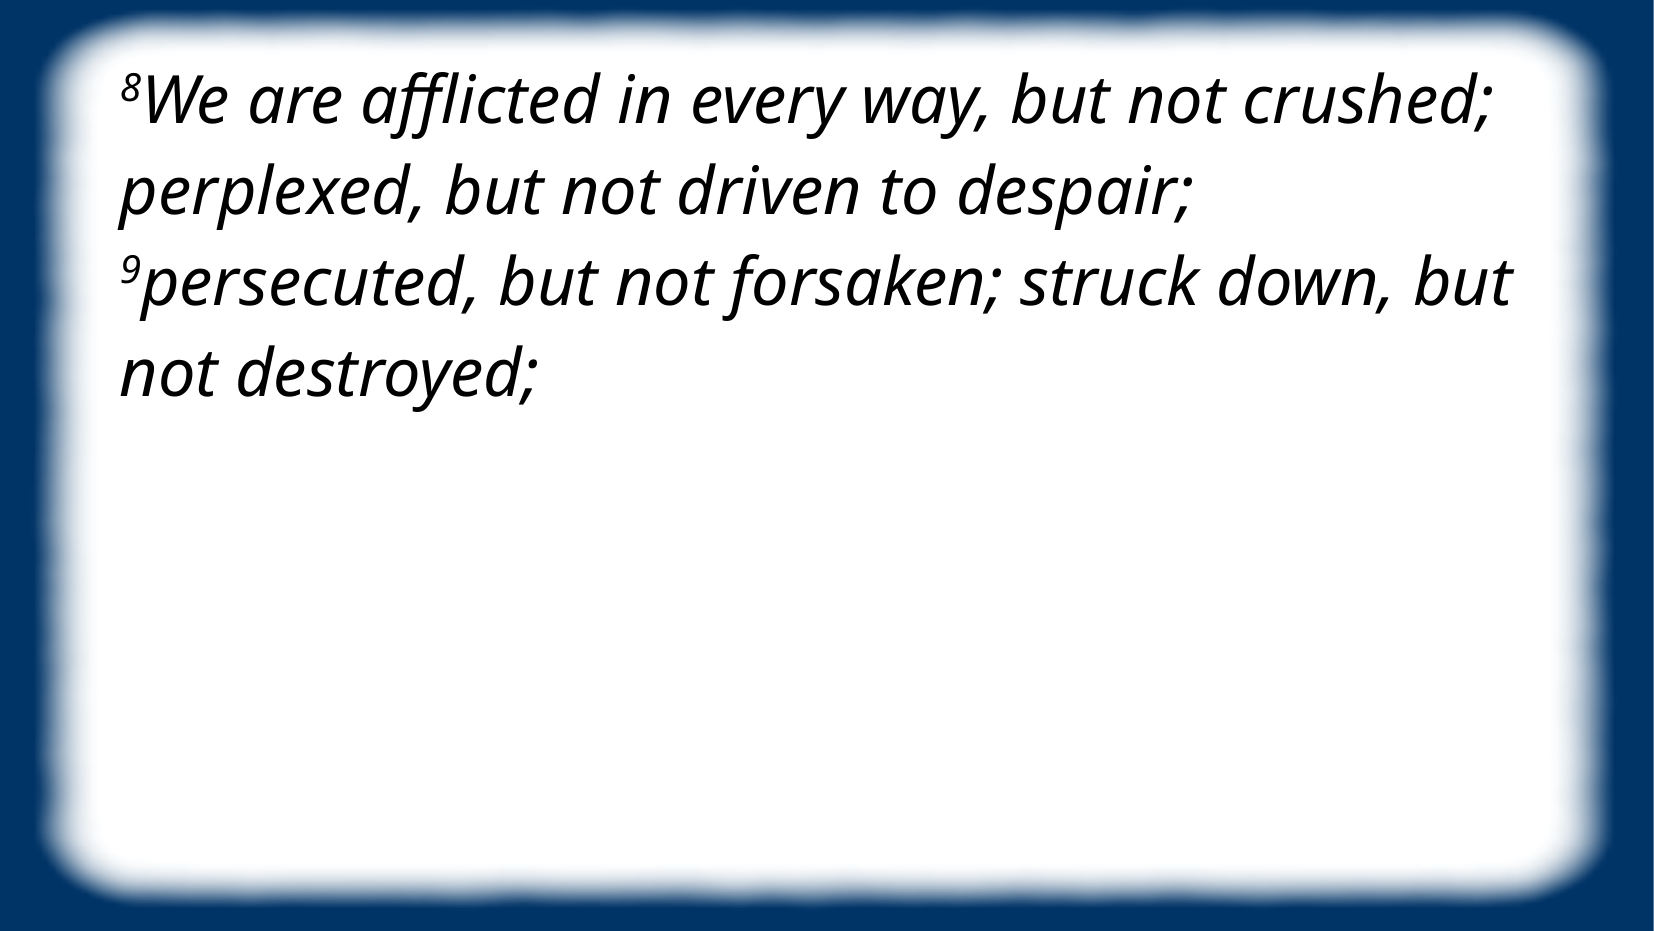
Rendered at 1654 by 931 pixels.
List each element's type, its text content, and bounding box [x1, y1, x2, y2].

picture [0, 0, 1654, 931]
text_box 8We are afflicted in every way, but not crushed; perplexed, but not driven to despair; 9persecuted, but not forsaken; struck down, but not destroyed; [105, 45, 1546, 436]
